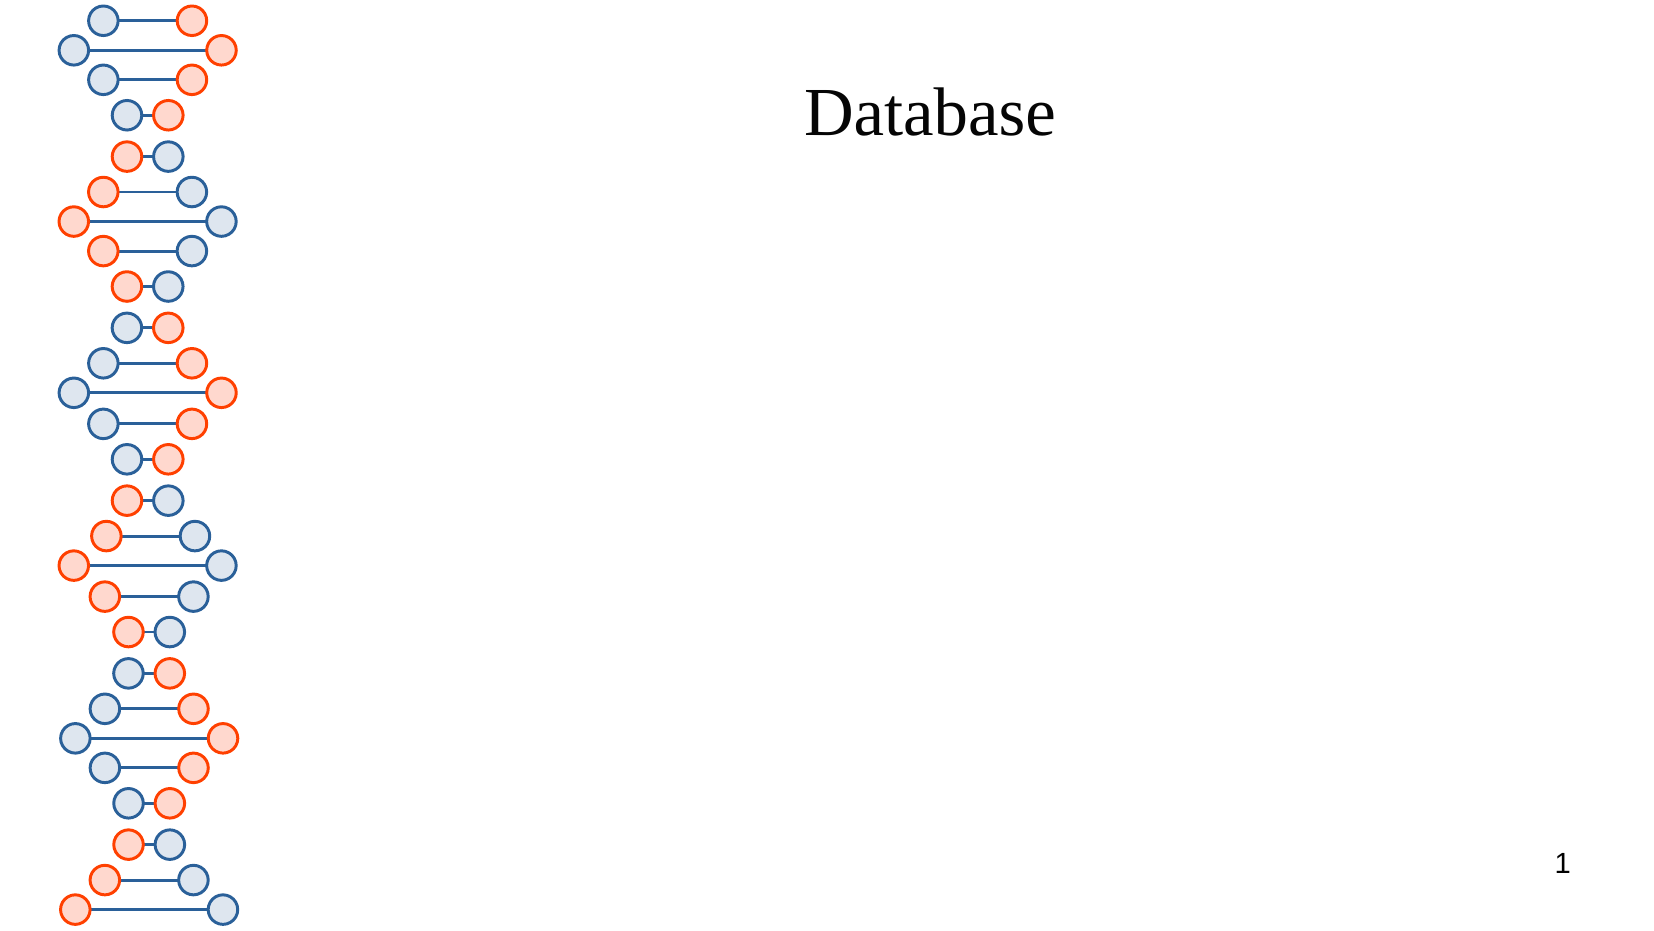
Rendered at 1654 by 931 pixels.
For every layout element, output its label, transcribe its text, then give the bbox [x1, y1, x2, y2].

title Database [265, 35, 1595, 189]
